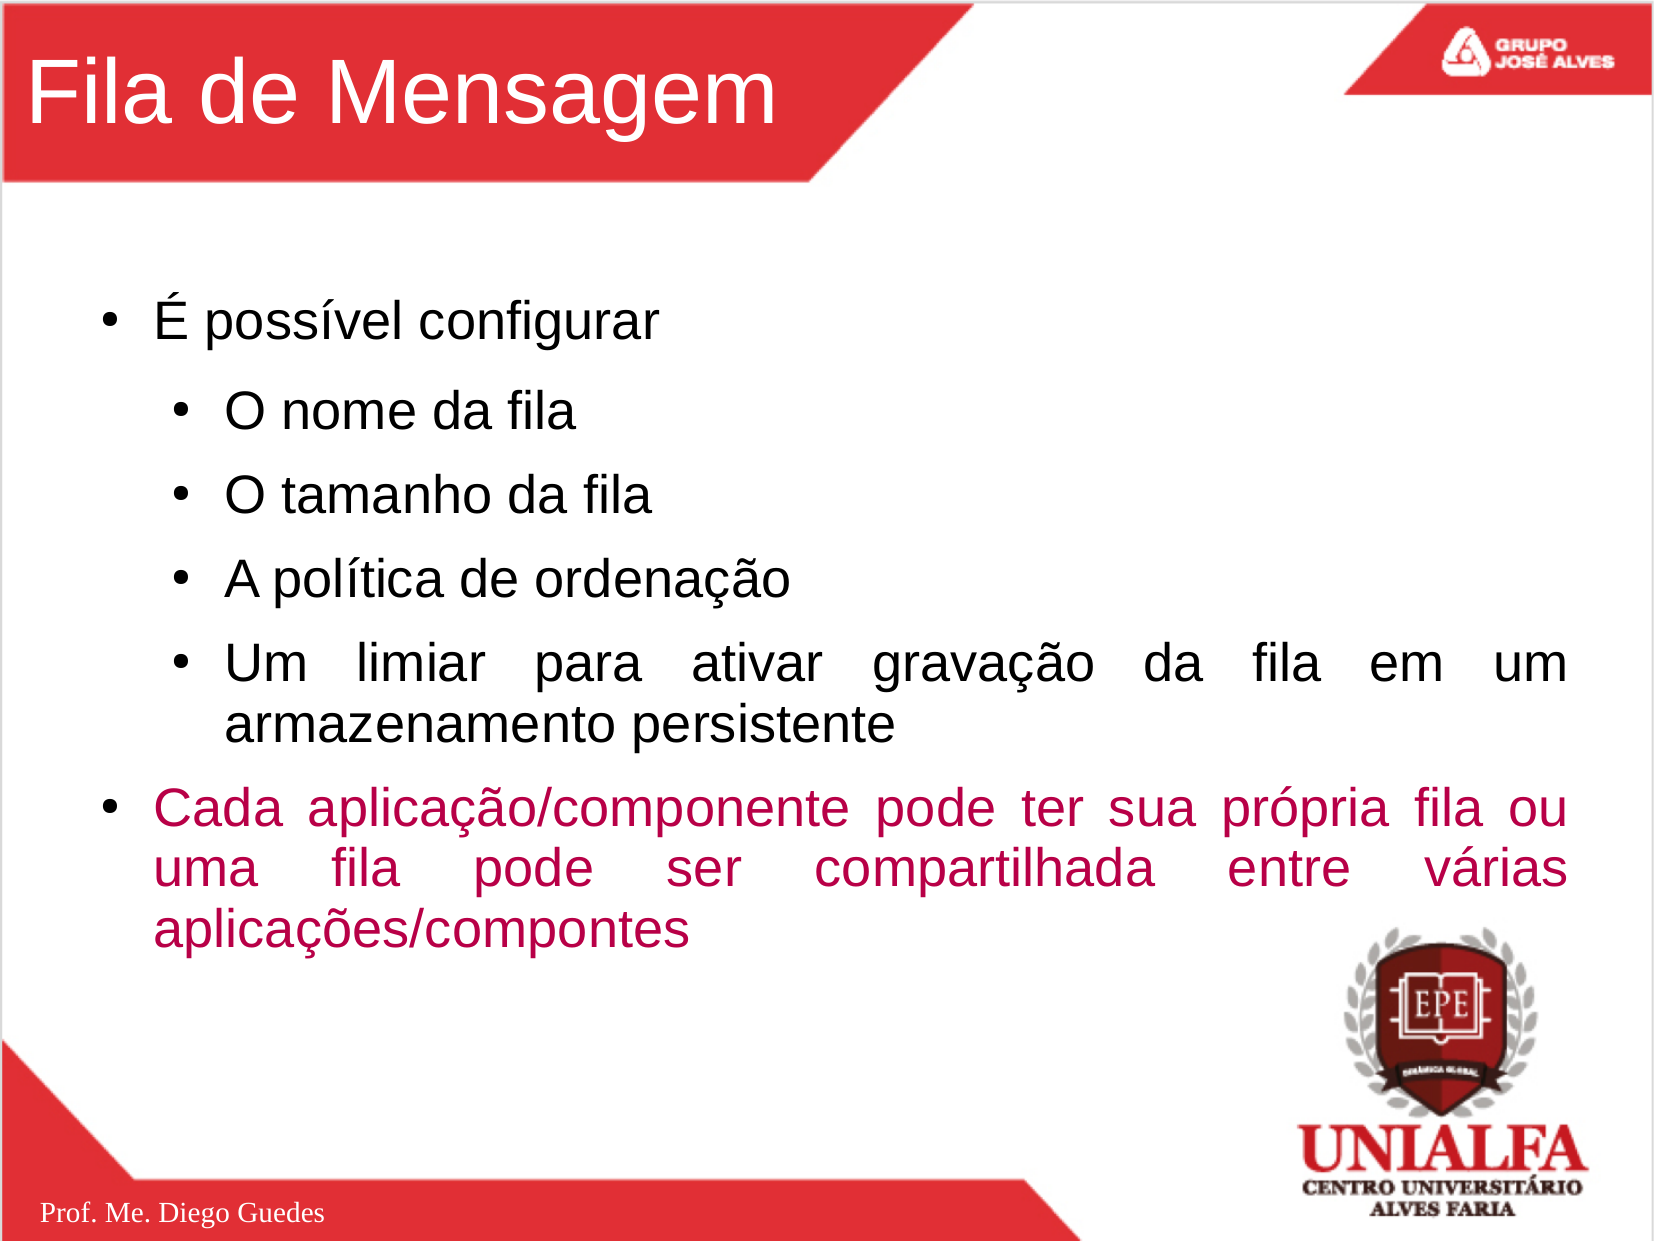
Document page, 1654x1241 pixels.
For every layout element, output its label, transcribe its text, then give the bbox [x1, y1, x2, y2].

title Fila de Mensagem [6, 11, 799, 174]
list É possível configurar O nome da fila O tamanho da fila A política de ordenação Um limiar para ativar gravação da fila em um armazenamento persistente Cada aplicação/componente pode ter sua própria fila ou uma fila pode ser compartilhada entre várias aplicações/compontes [82, 290, 1571, 1010]
picture [0, 0, 1654, 1241]
